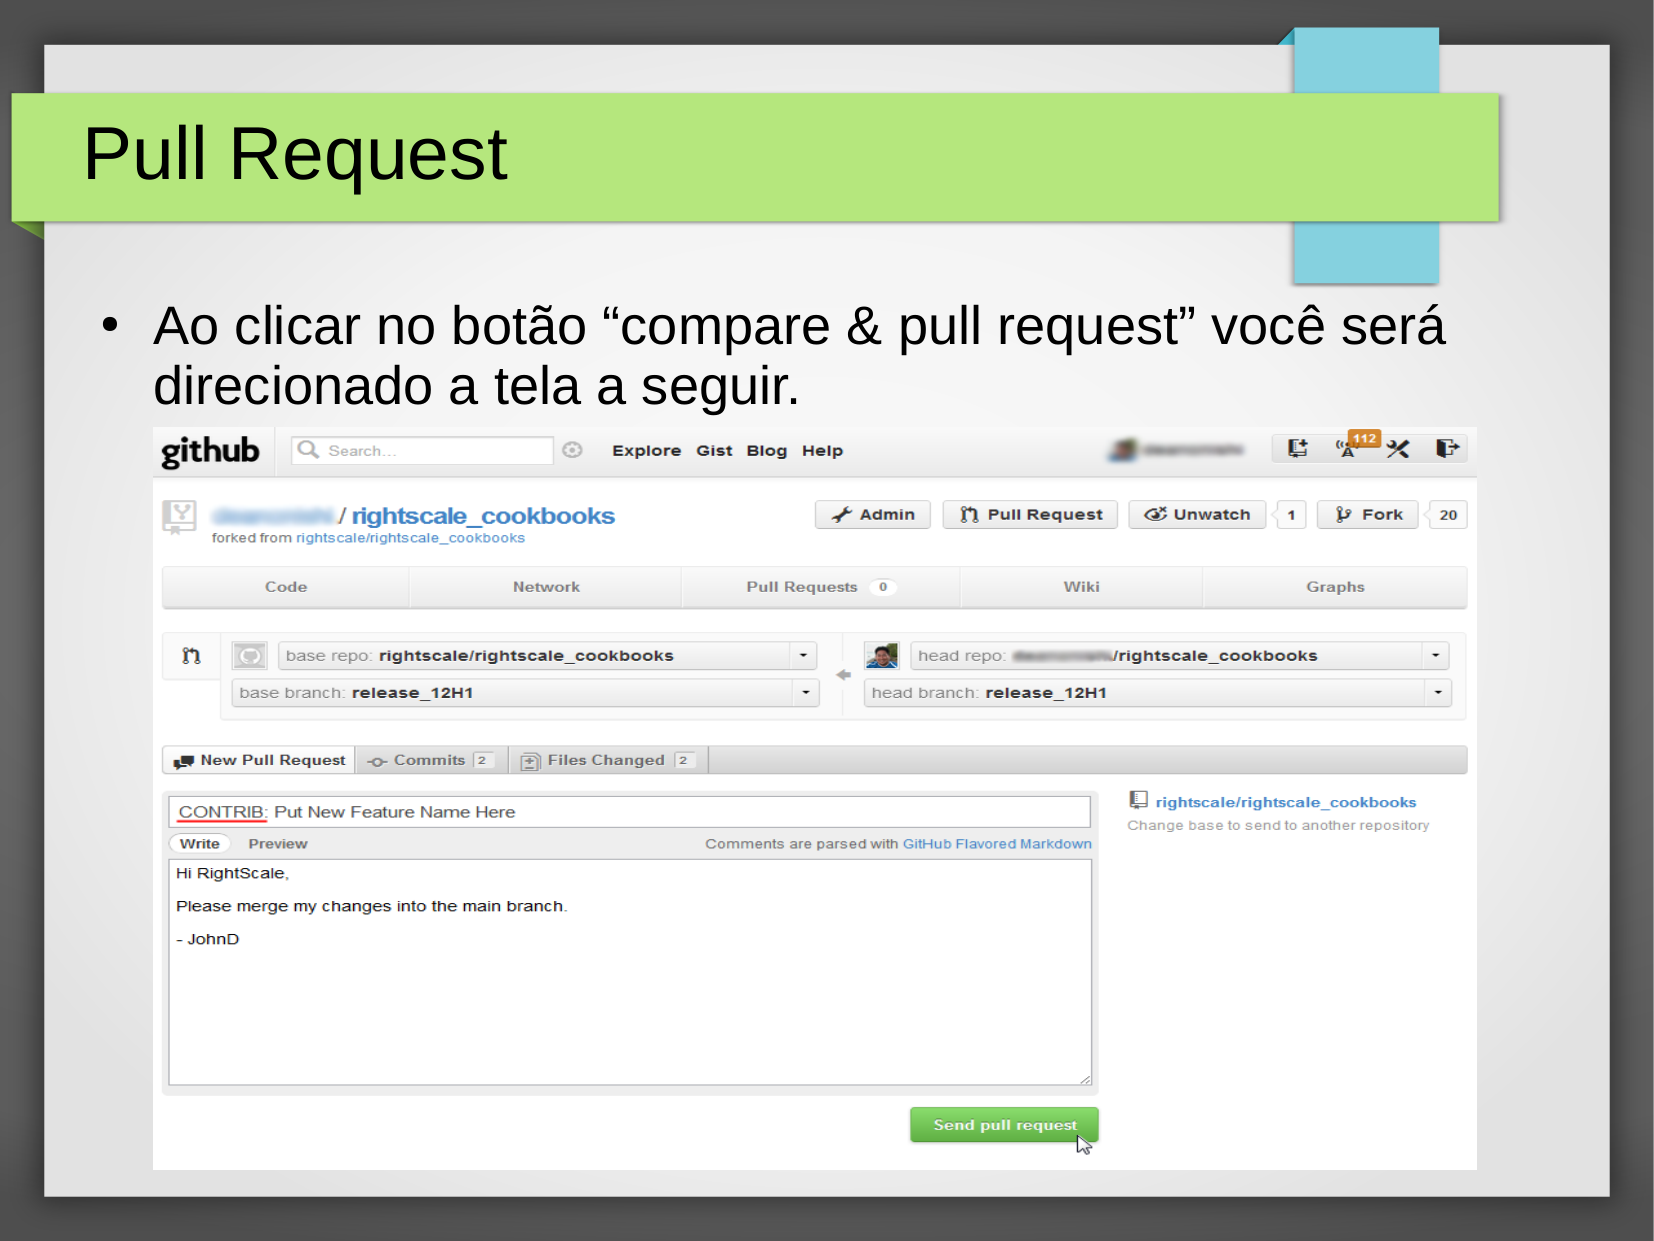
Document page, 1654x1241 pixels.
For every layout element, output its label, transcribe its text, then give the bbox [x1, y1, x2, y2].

list Ao clicar no botão “compare & pull request” você será direcionado a tela a seguir. [82, 295, 1571, 426]
title Pull Request [82, 94, 1264, 213]
picture [0, 0, 1654, 1241]
